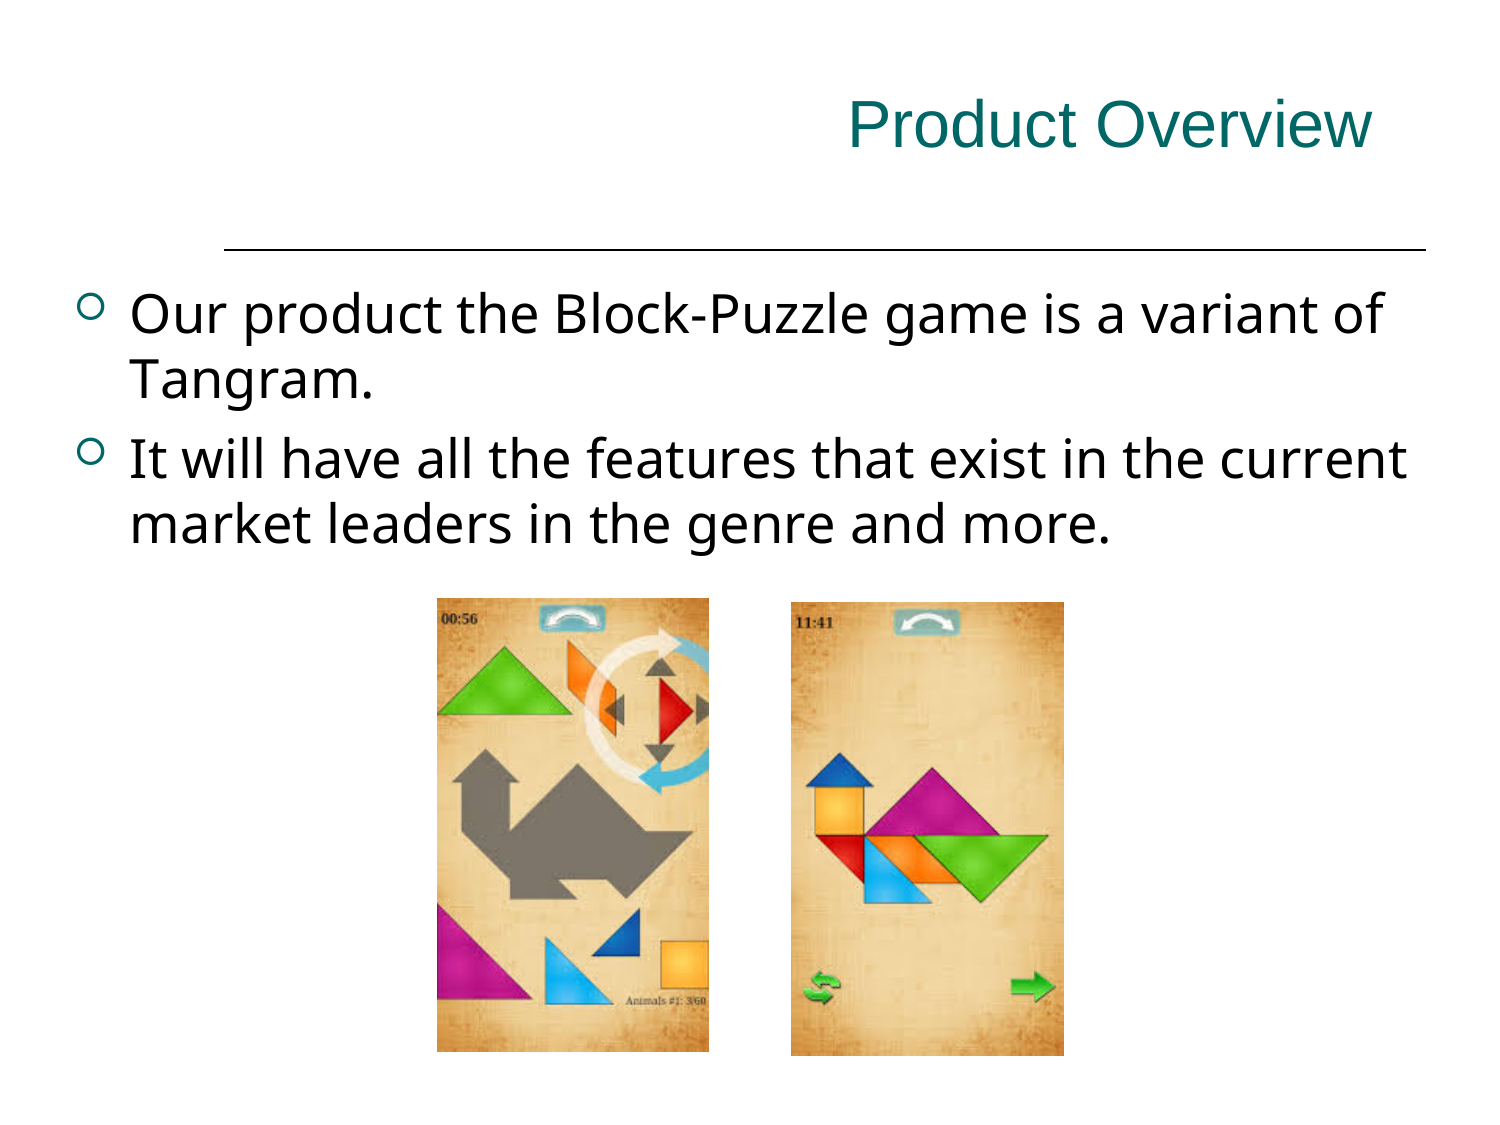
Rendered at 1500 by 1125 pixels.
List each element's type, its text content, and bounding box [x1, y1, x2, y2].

text_box Product Overview [189, 60, 1389, 248]
text_box Our product the Block-Puzzle game is a variant of Tangram. It will have all the features that exist in the current market leaders in the genre and more. [59, 271, 1448, 627]
picture [437, 598, 709, 1052]
picture [791, 602, 1064, 1056]
